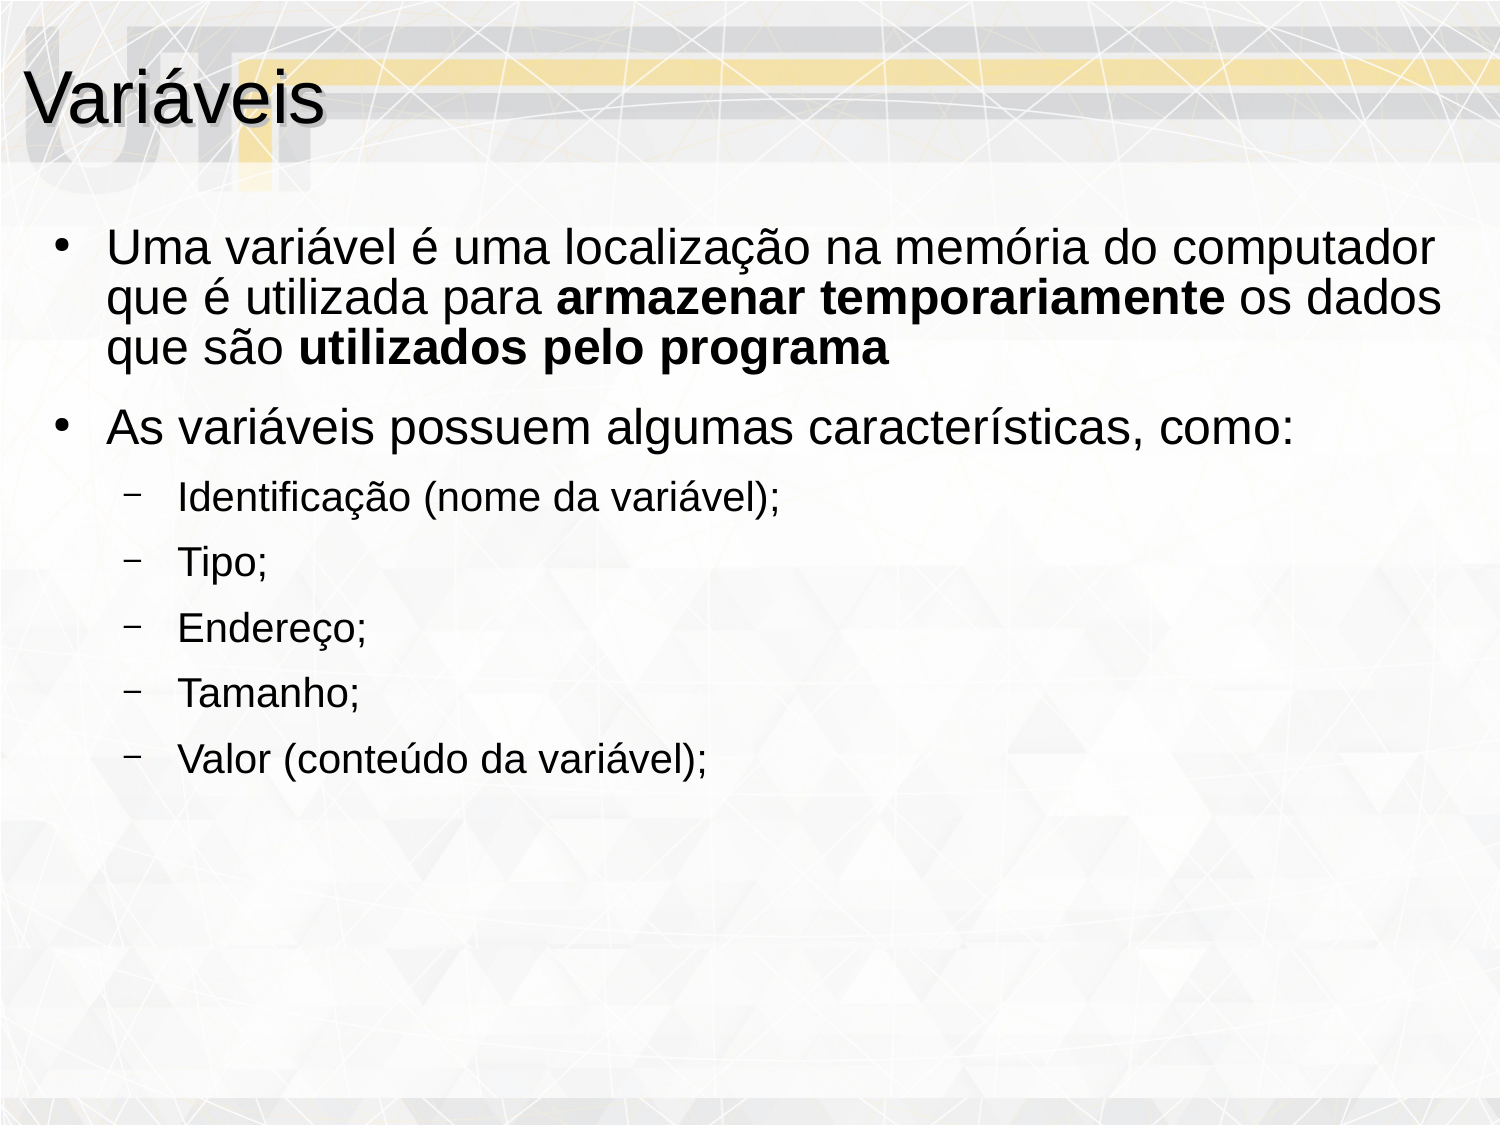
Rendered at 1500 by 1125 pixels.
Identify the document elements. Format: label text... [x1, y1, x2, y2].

title Variáveis [23, 18, 1489, 178]
list Uma variável é uma localização na memória do computador que é utilizada para armazenar temporariamente os dados que são utilizados pelo programa As variáveis possuem algumas características, como: Identificação (nome da variável); Tipo; Endereço; Tamanho; Valor (conteúdo da variável); [35, 224, 1477, 1087]
table_cell F [1, 1, 1500, 1125]
